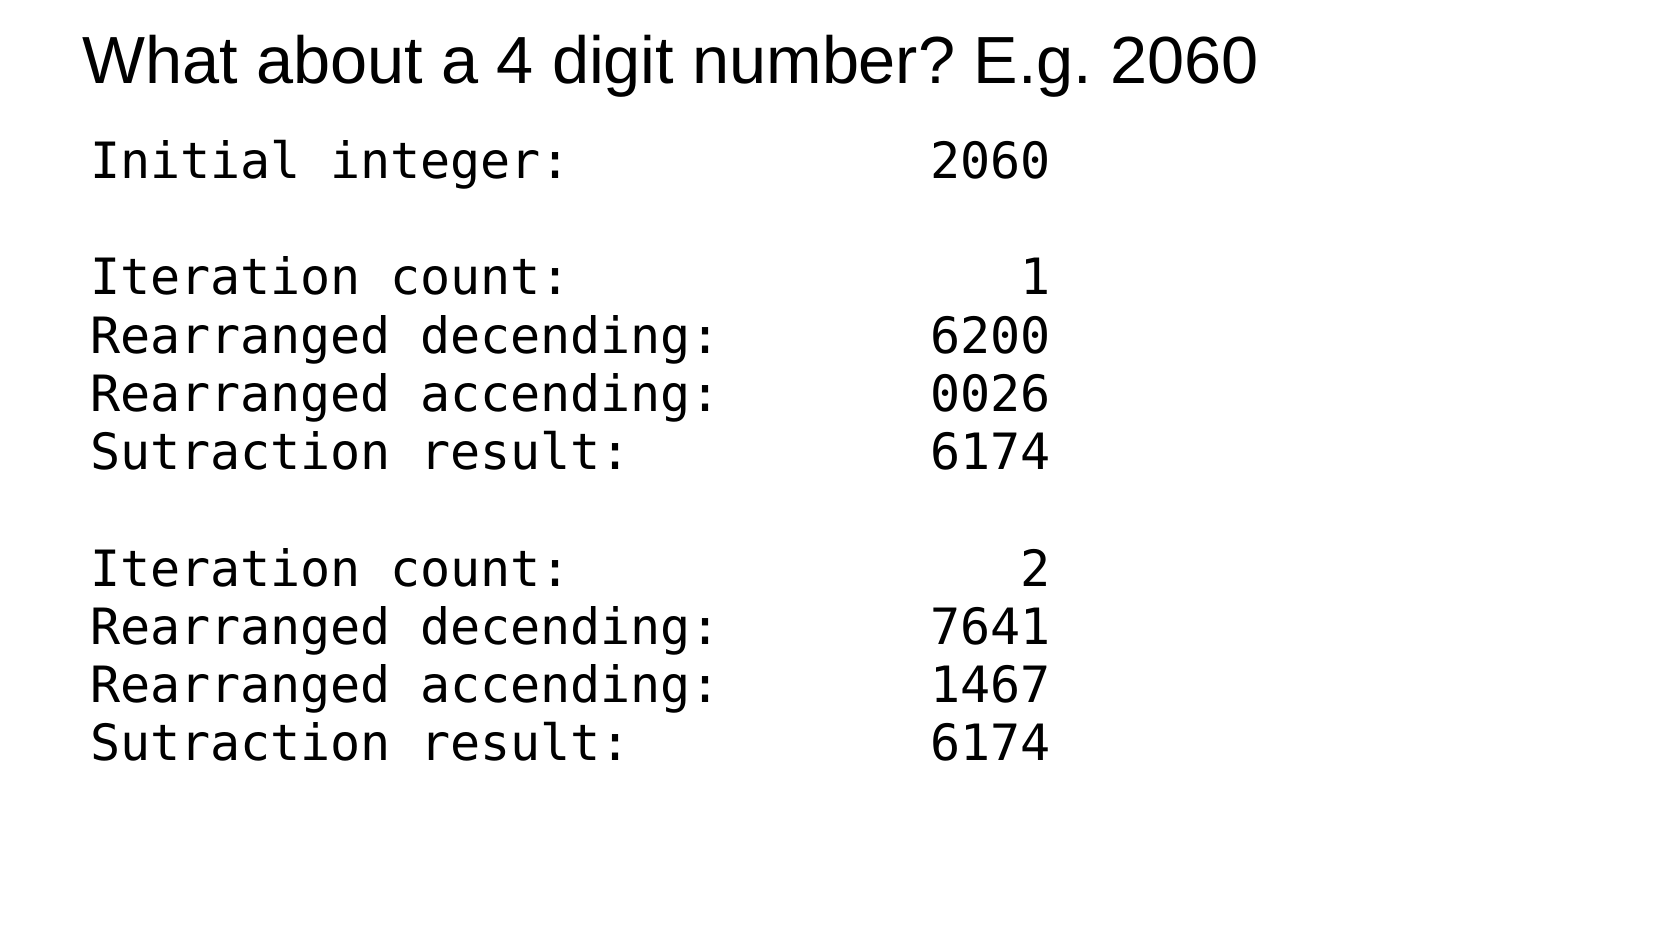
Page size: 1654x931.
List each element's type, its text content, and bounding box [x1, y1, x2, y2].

title What about a 4 digit number? E.g. 2060 [82, 22, 1571, 98]
text_box Initial integer: 2060 Iteration count: 1 Rearranged decending: 6200 Rearranged accending: 0026 Sutraction result: 6174 Iteration count: 2 Rearranged decending: 7641 Rearranged accending: 1467 Sutraction result: 6174 [75, 124, 1553, 839]
